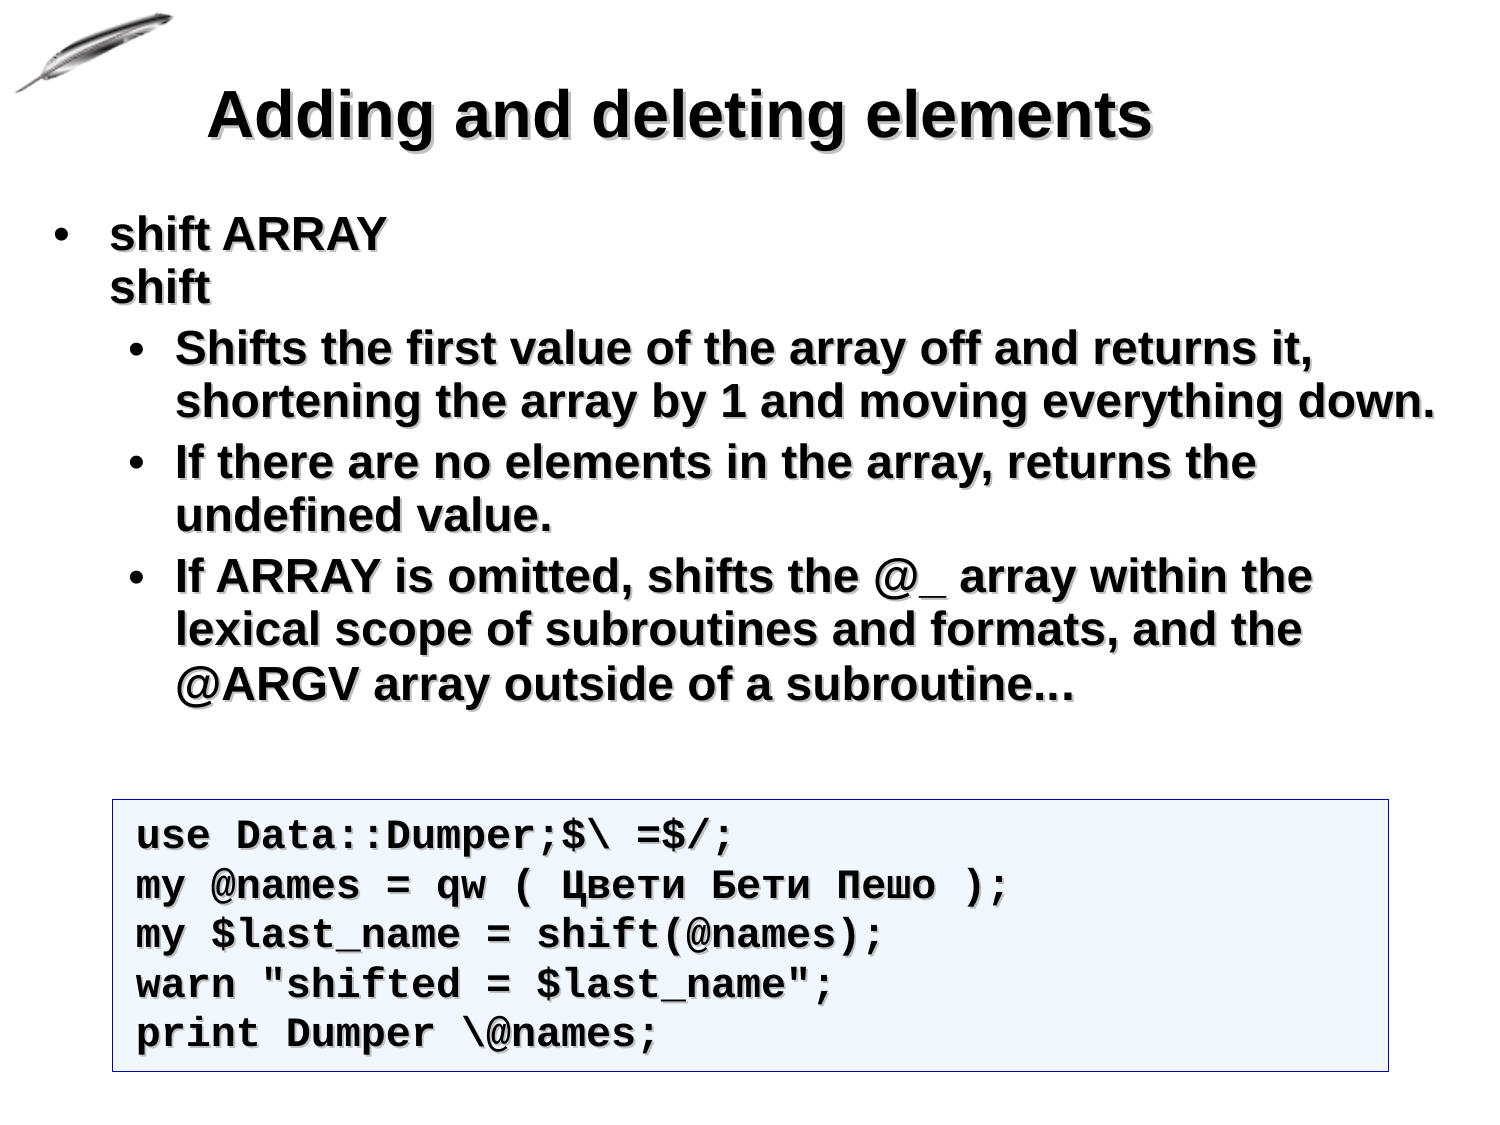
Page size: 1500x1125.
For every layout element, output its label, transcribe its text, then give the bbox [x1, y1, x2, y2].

picture [11, 11, 179, 95]
list shift ARRAY shift Shifts the first value of the array off and returns it, shortening the array by 1 and moving everything down. If there are no elements in the array, returns the undefined value. If ARRAY is omitted, shifts the @_ array within the lexical scope of subroutines and formats, and the @ARGV array outside of a subroutine... [53, 207, 1447, 1084]
text_box use Data::Dumper;$\ =$/; my @names = qw ( Цвети Бети Пешо ); my $last_name = shift(@names); warn "shifted = $last_name"; print Dumper \@names; [112, 799, 1388, 1072]
title Adding and deleting elements [206, 0, 1418, 207]
